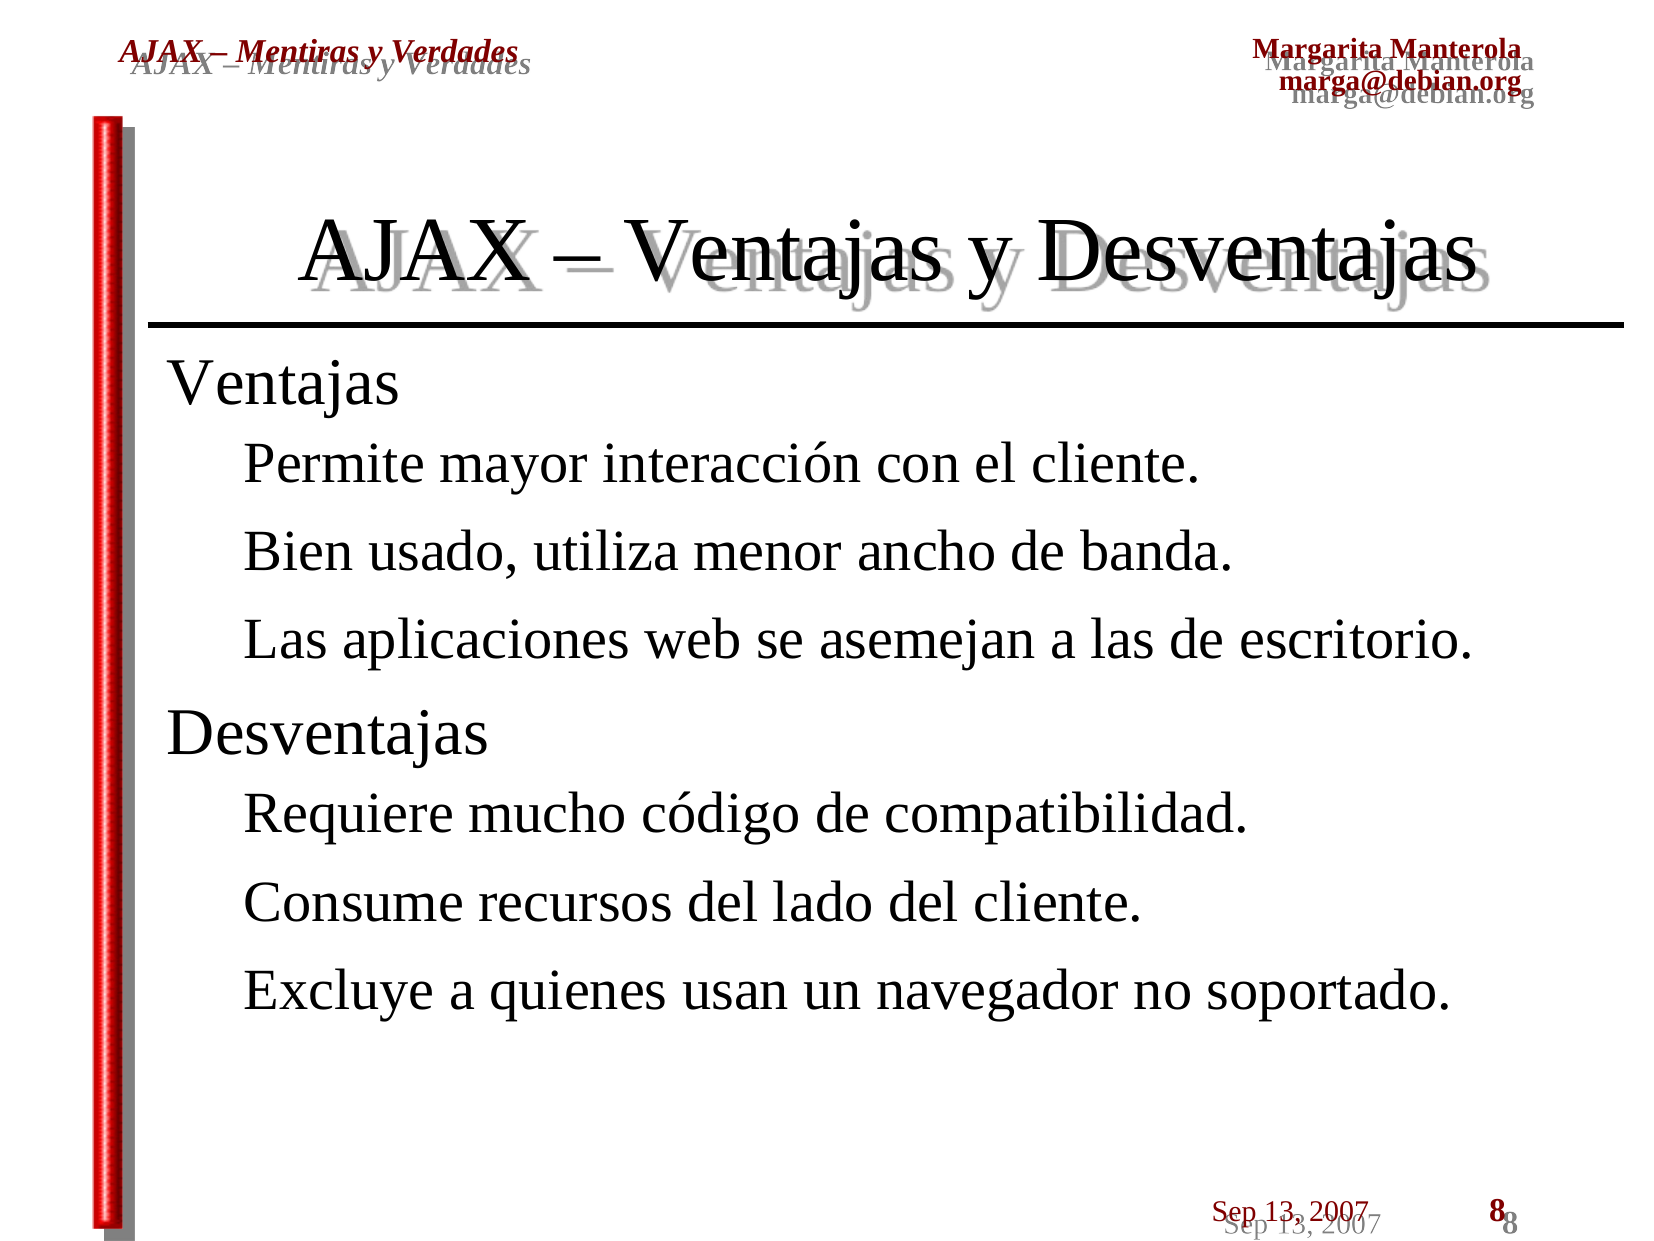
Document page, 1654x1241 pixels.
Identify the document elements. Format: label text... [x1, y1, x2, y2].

picture [94, 117, 122, 1228]
list Ventajas Permite mayor interacción con el cliente. Bien usado, utiliza menor ancho de banda. Las aplicaciones web se asemejan a las de escritorio. Desventajas Requiere mucho código de compatibilidad. Consume recursos del lado del cliente. Excluye a quienes usan un navegador no soportado. [149, 344, 1654, 1155]
title AJAX – Ventajas y Desventajas [137, 171, 1642, 327]
